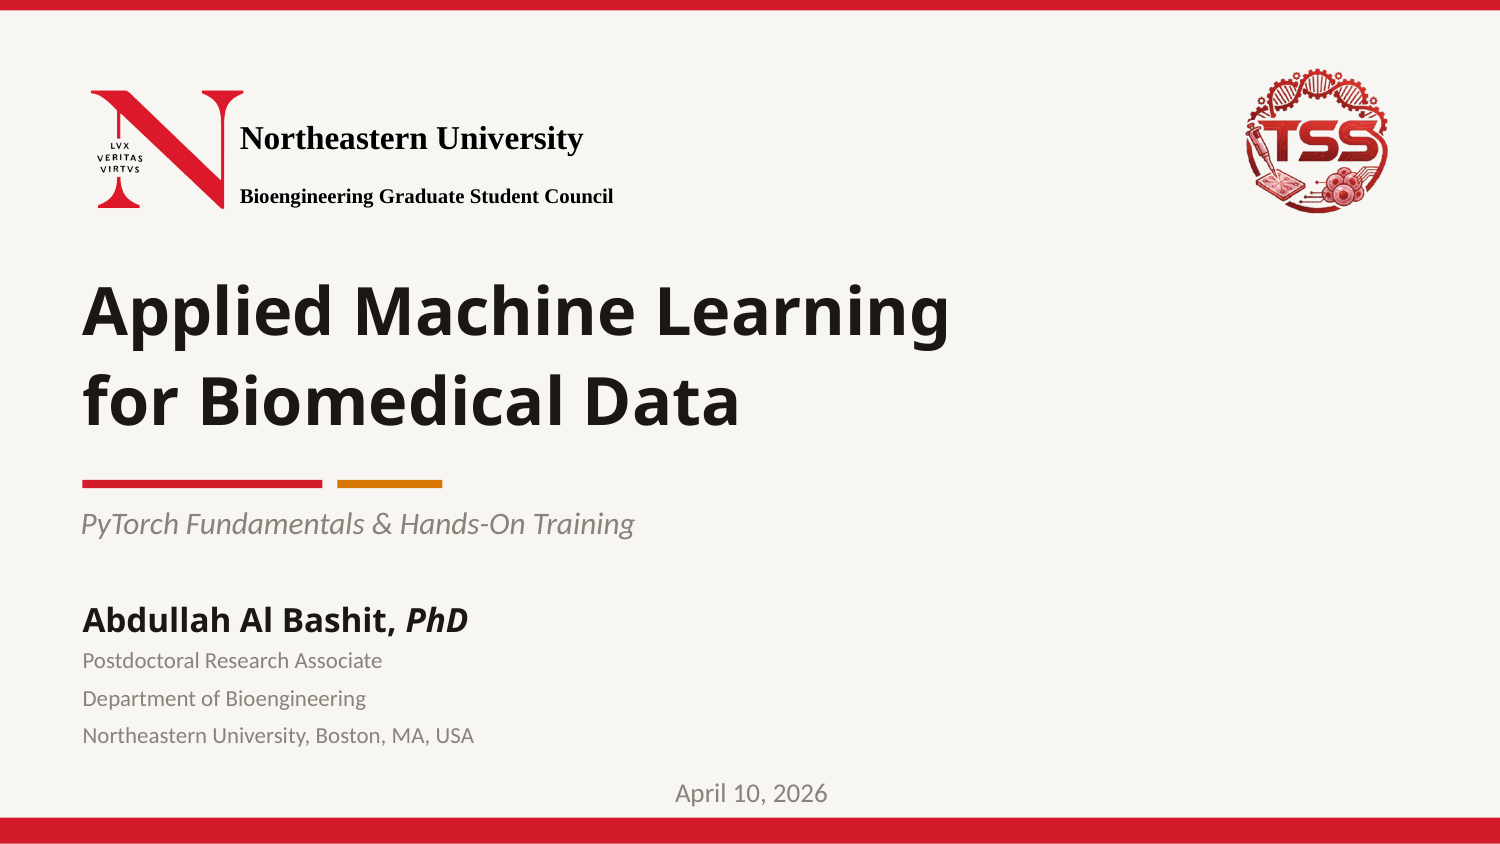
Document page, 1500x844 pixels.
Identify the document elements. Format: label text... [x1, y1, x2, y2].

text_box Applied Machine Learning for Biomedical Data [82, 259, 1412, 439]
picture [33, 74, 301, 226]
text_box Postdoctoral Research Associate Department of Bioengineering Northeastern University, Boston, MA, USA [82, 636, 833, 748]
text_box [82, 479, 323, 489]
text_box PyTorch Fundamentals & Hands-On Training [80, 503, 1131, 542]
picture [1162, 59, 1470, 222]
text_box [0, 817, 1500, 844]
text_box [337, 479, 443, 489]
text_box April 10, 2026 [675, 775, 853, 809]
text_box Northeastern University Bioengineering Graduate Student Council [225, 112, 676, 216]
text_box Abdullah Al Bashit, PhD [82, 598, 833, 636]
text_box [0, 0, 1500, 11]
